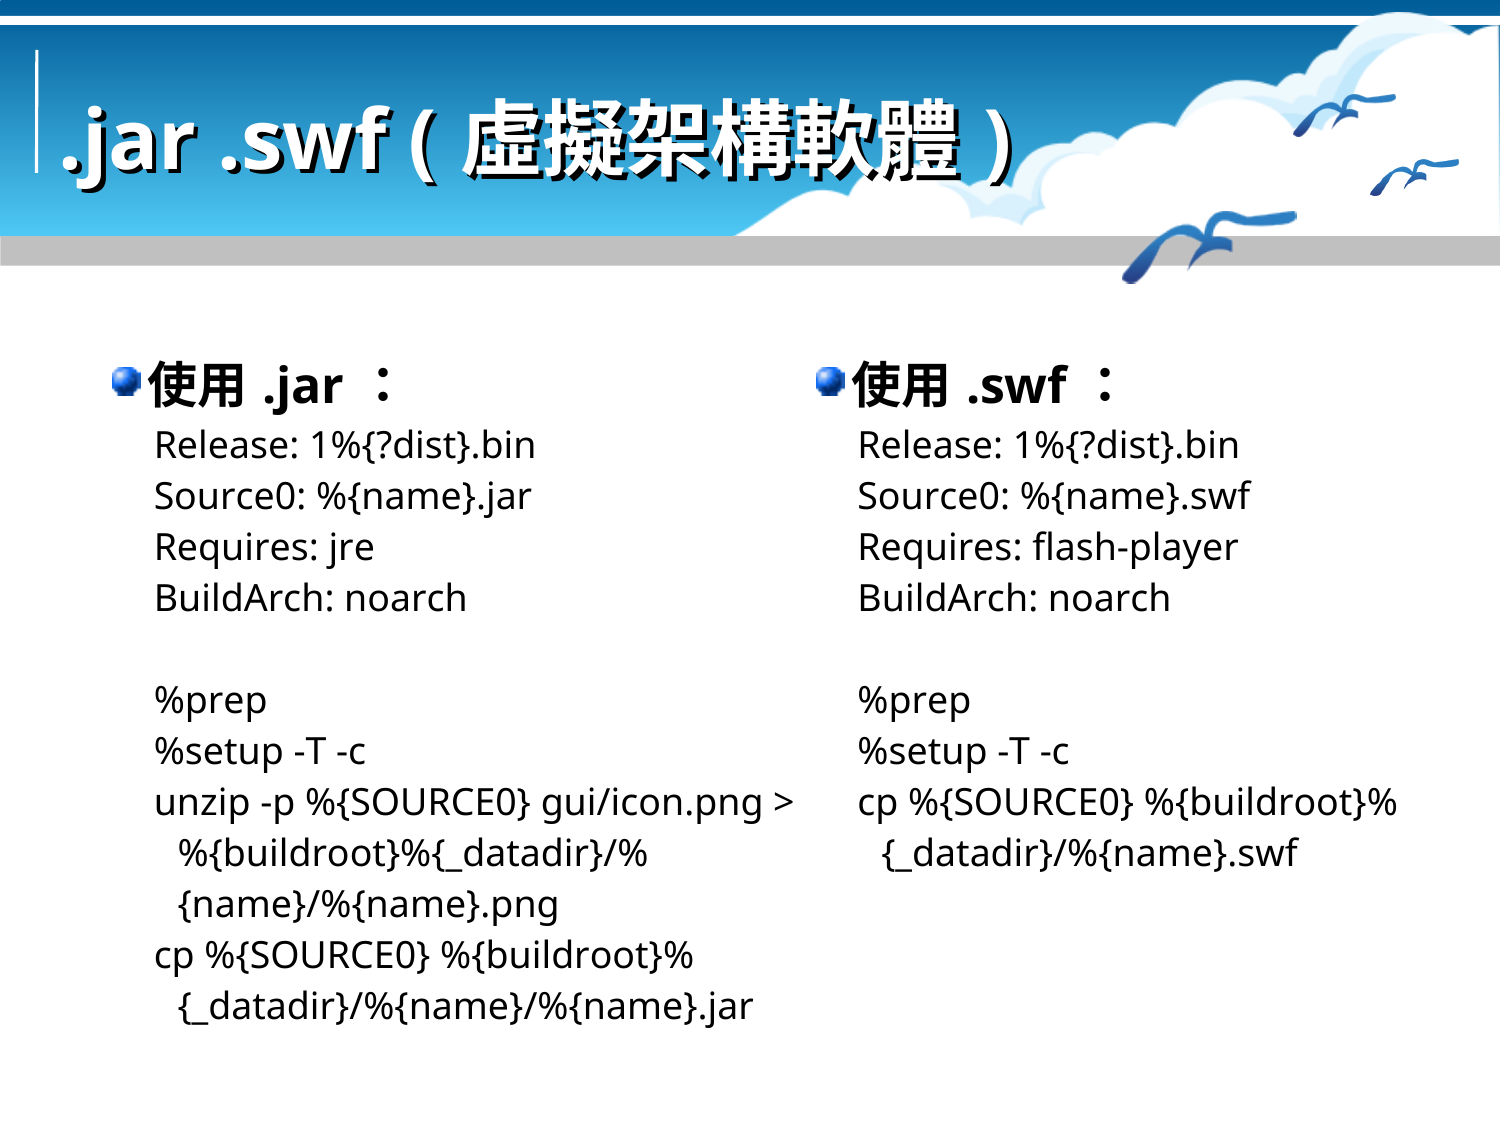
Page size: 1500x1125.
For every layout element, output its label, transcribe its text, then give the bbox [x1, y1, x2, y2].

list 使用.swf： Release: 1%{?dist}.bin Source0: %{name}.swf Requires: flash-player BuildArch: noarch %prep %setup -T -c cp %{SOURCE0} %{buildroot}%{_datadir}/%{name}.swf [816, 309, 1414, 1045]
list 使用.jar： Release: 1%{?dist}.bin Source0: %{name}.jar Requires: jre BuildArch: noarch %prep %setup -T -c unzip -p %{SOURCE0} gui/icon.png > %{buildroot}%{_datadir}/%{name}/%{name}.png cp %{SOURCE0} %{buildroot}%{_datadir}/%{name}/%{name}.jar [112, 309, 803, 1060]
picture [730, 12, 1500, 284]
title .jar .swf (虛擬架構軟體) [59, 86, 1465, 186]
